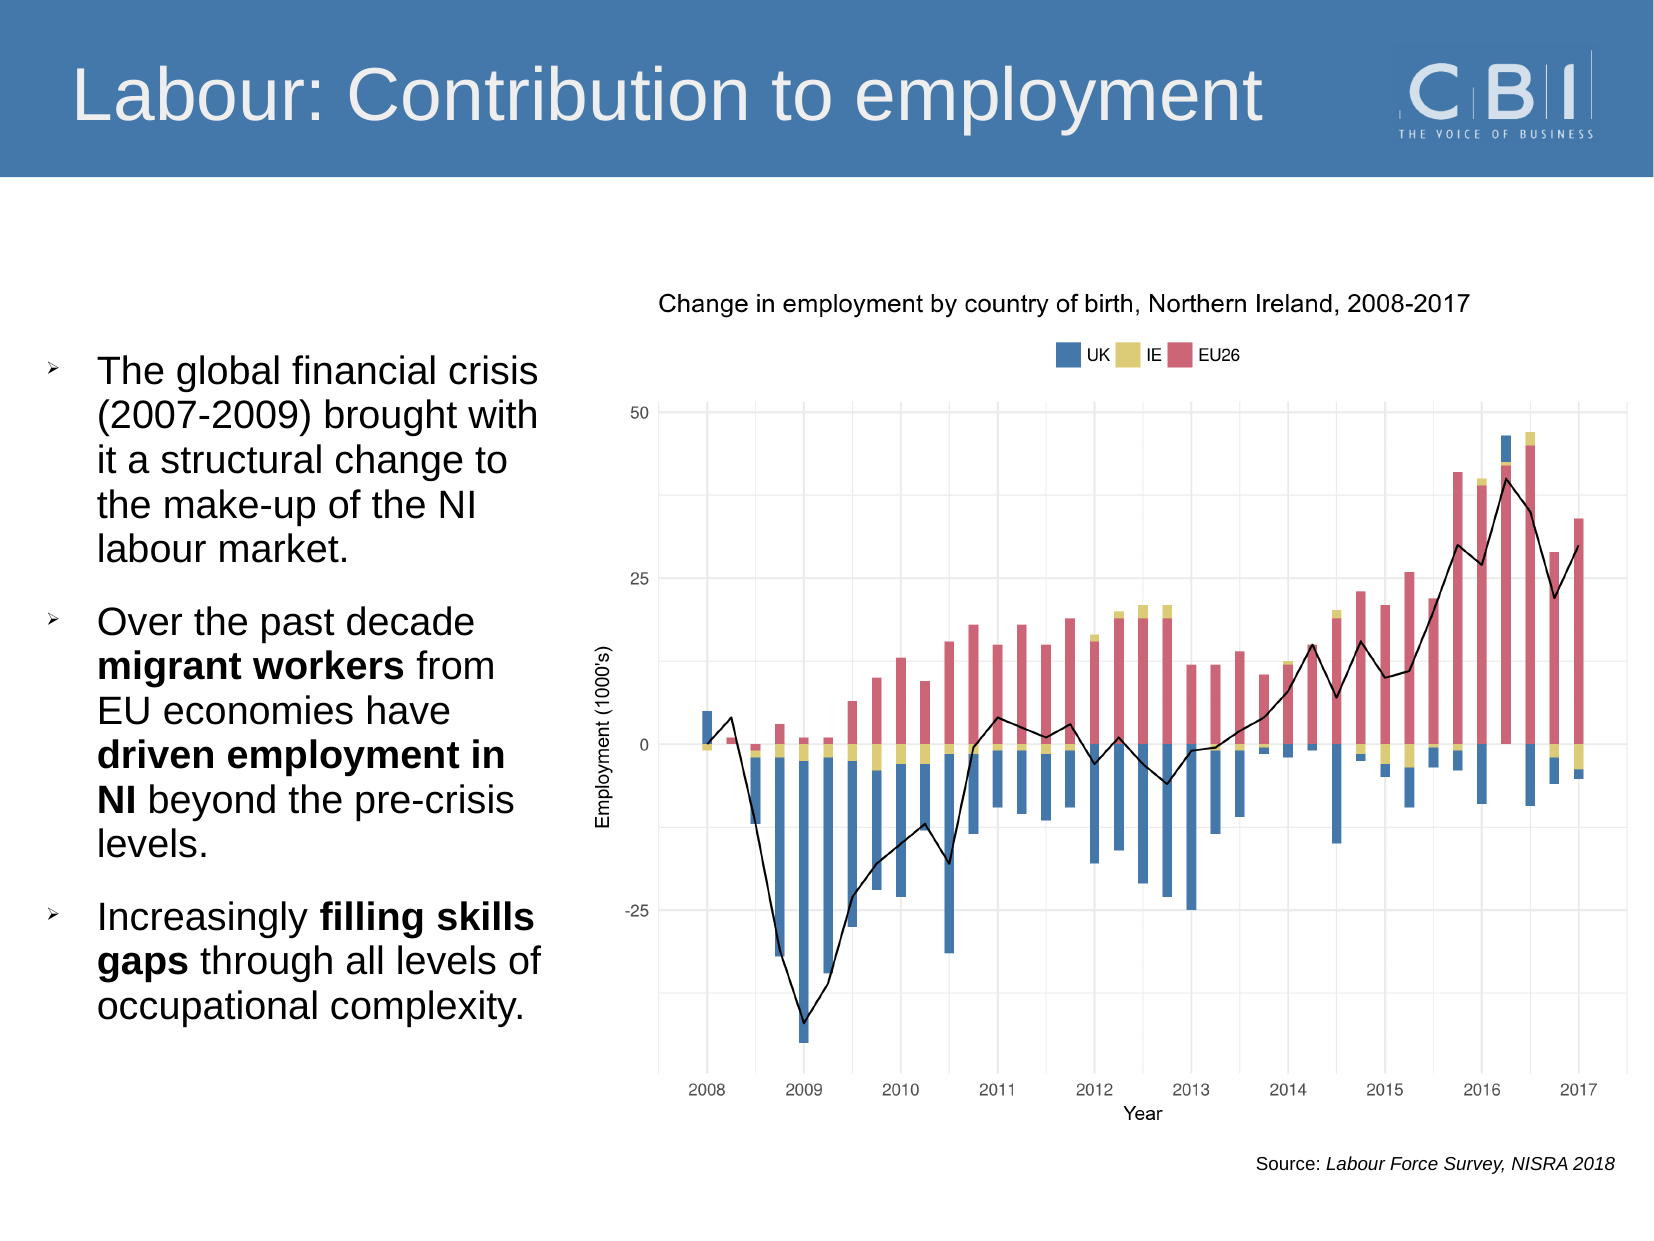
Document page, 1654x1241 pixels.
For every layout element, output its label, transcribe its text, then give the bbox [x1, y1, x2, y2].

picture [584, 283, 1638, 1131]
title Labour: Contribution to employment [0, 0, 1654, 178]
text_box The global financial crisis (2007-2009) brought with it a structural change to the make-up of the NI labour market. Over the past decade migrant workers from EU economies have driven employment in NI beyond the pre-crisis levels. Increasingly filling skills gaps through all levels of occupational complexity. [29, 348, 550, 1111]
picture [1393, 44, 1599, 142]
text_box Source: Labour Force Survey, NISRA 2018 [1240, 1145, 1630, 1182]
